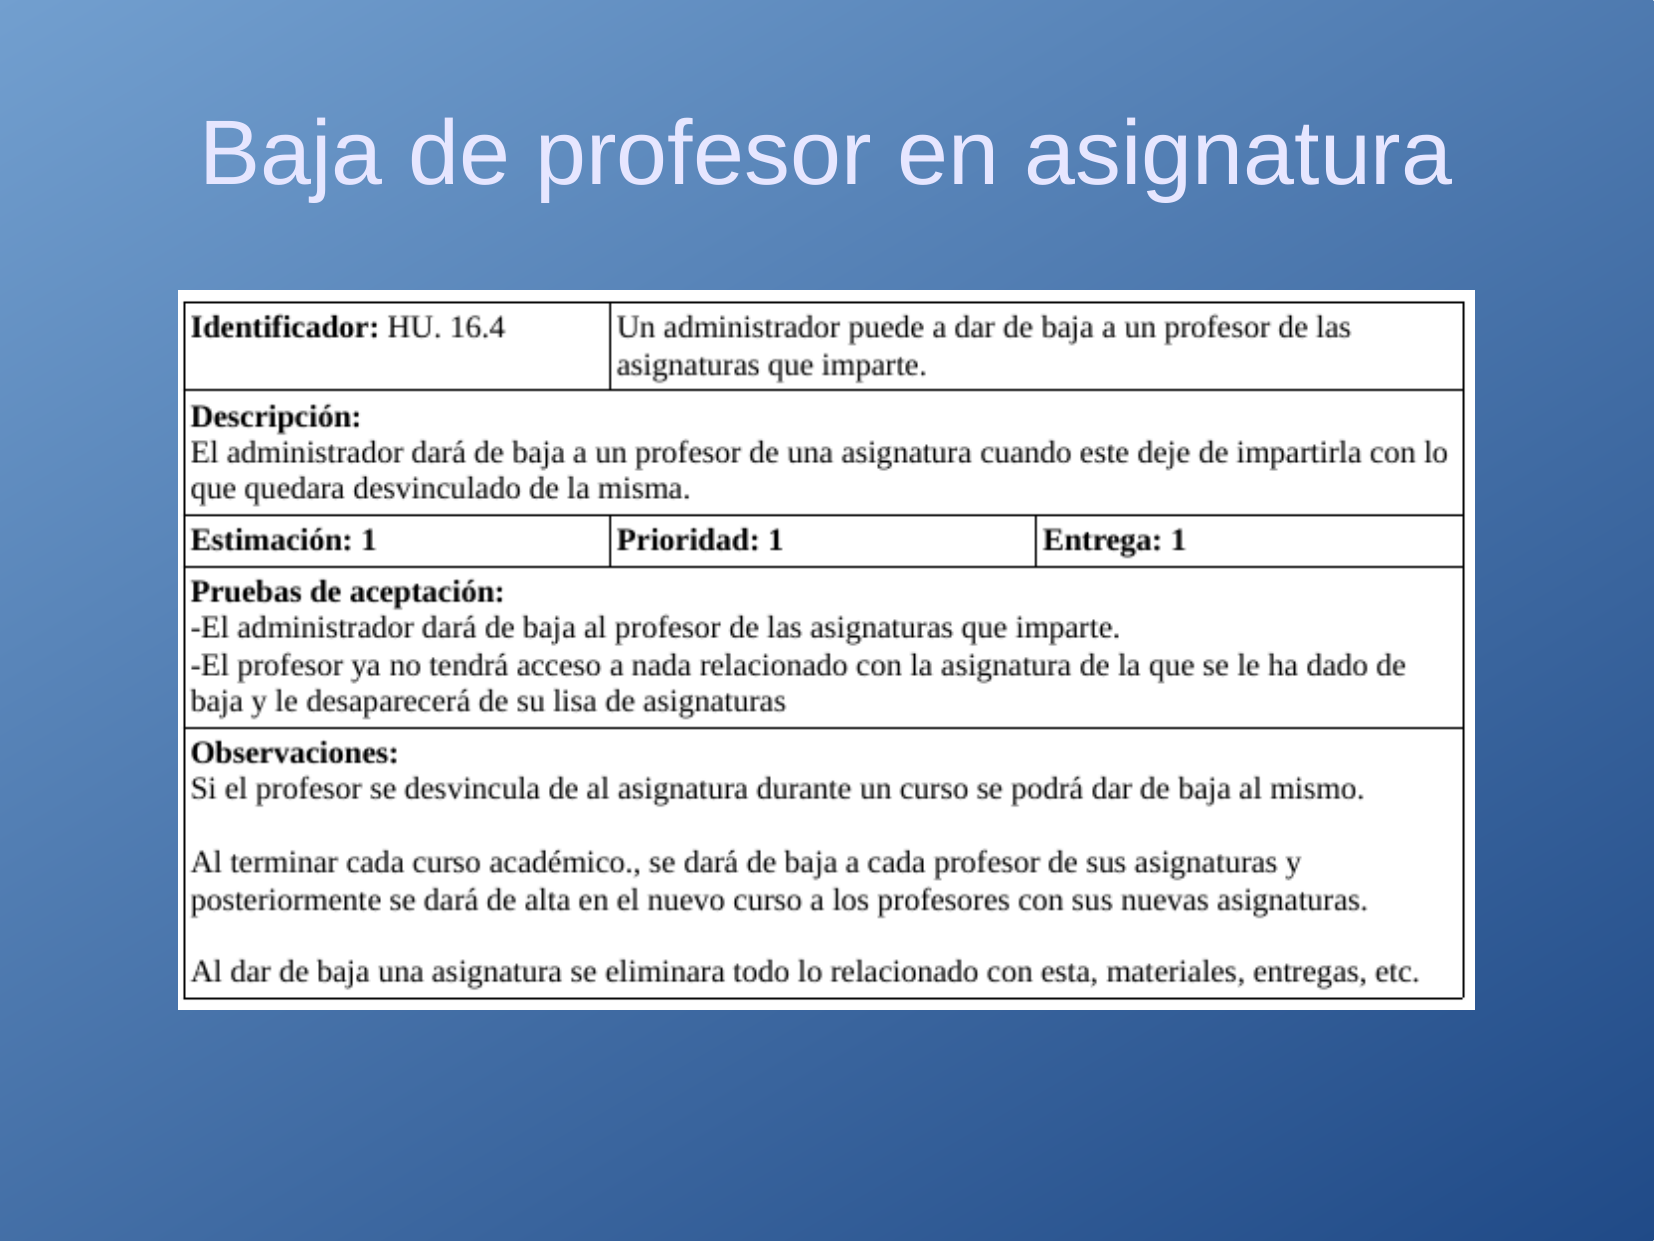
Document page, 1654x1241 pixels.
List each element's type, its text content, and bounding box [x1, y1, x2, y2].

picture [178, 290, 1475, 1010]
title Baja de profesor en asignatura [82, 49, 1571, 257]
